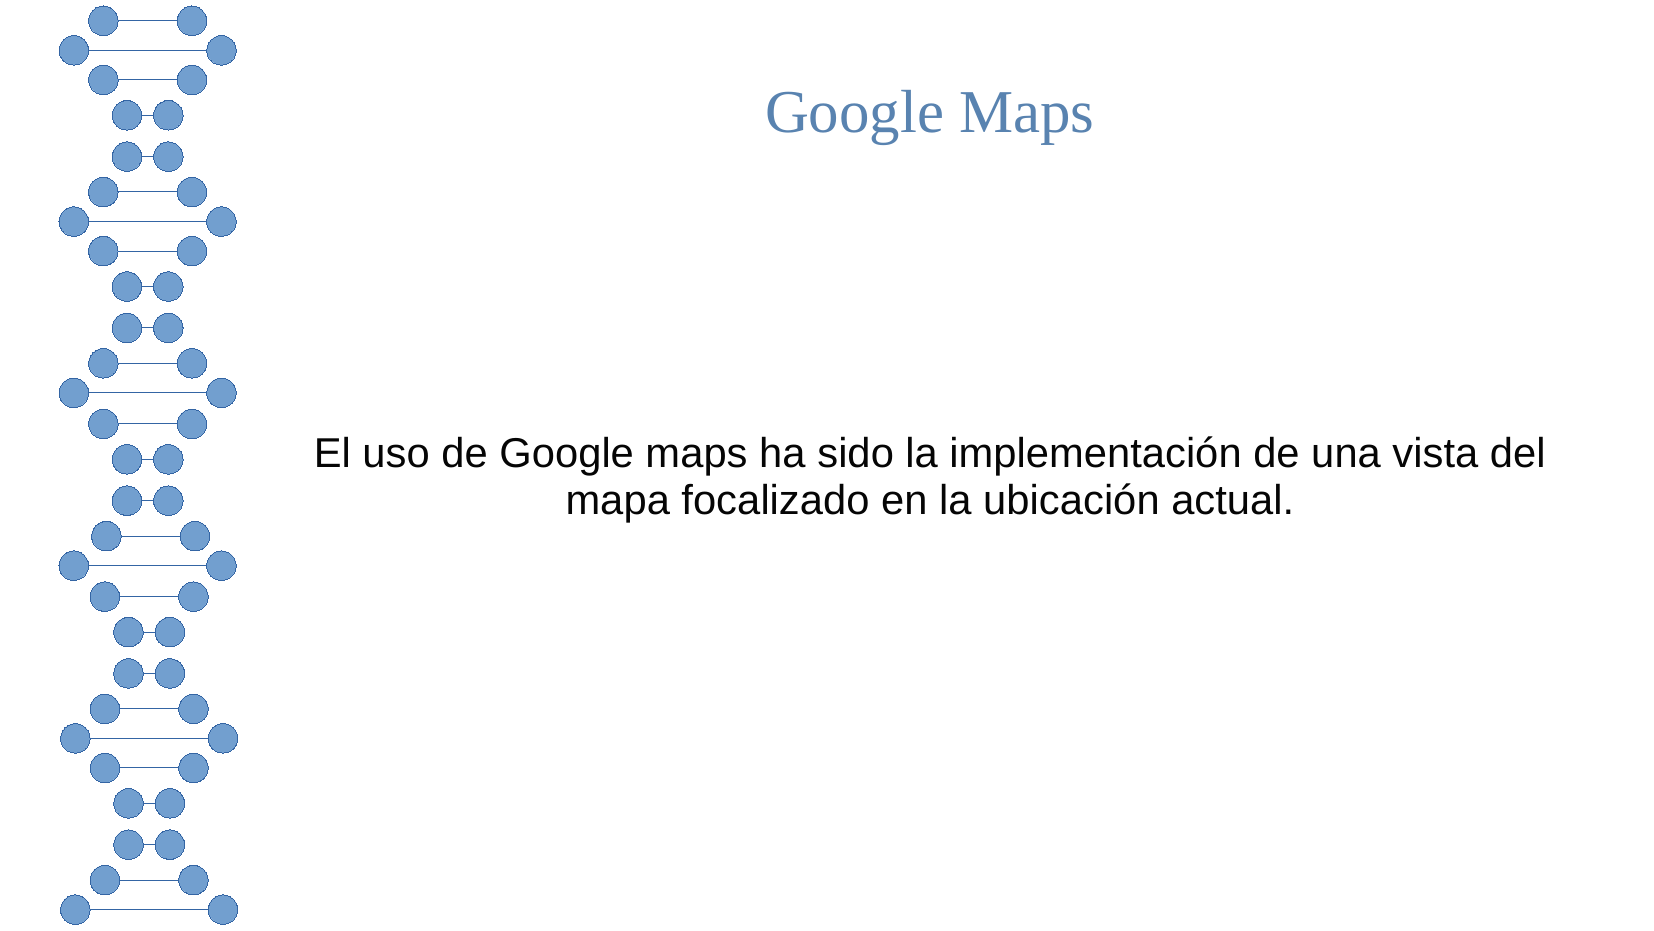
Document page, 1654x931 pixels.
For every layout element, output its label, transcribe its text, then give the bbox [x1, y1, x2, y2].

title Google Maps [265, 35, 1595, 189]
list El uso de Google maps ha sido la implementación de una vista del mapa focalizado en la ubicación actual. [265, 224, 1595, 764]
